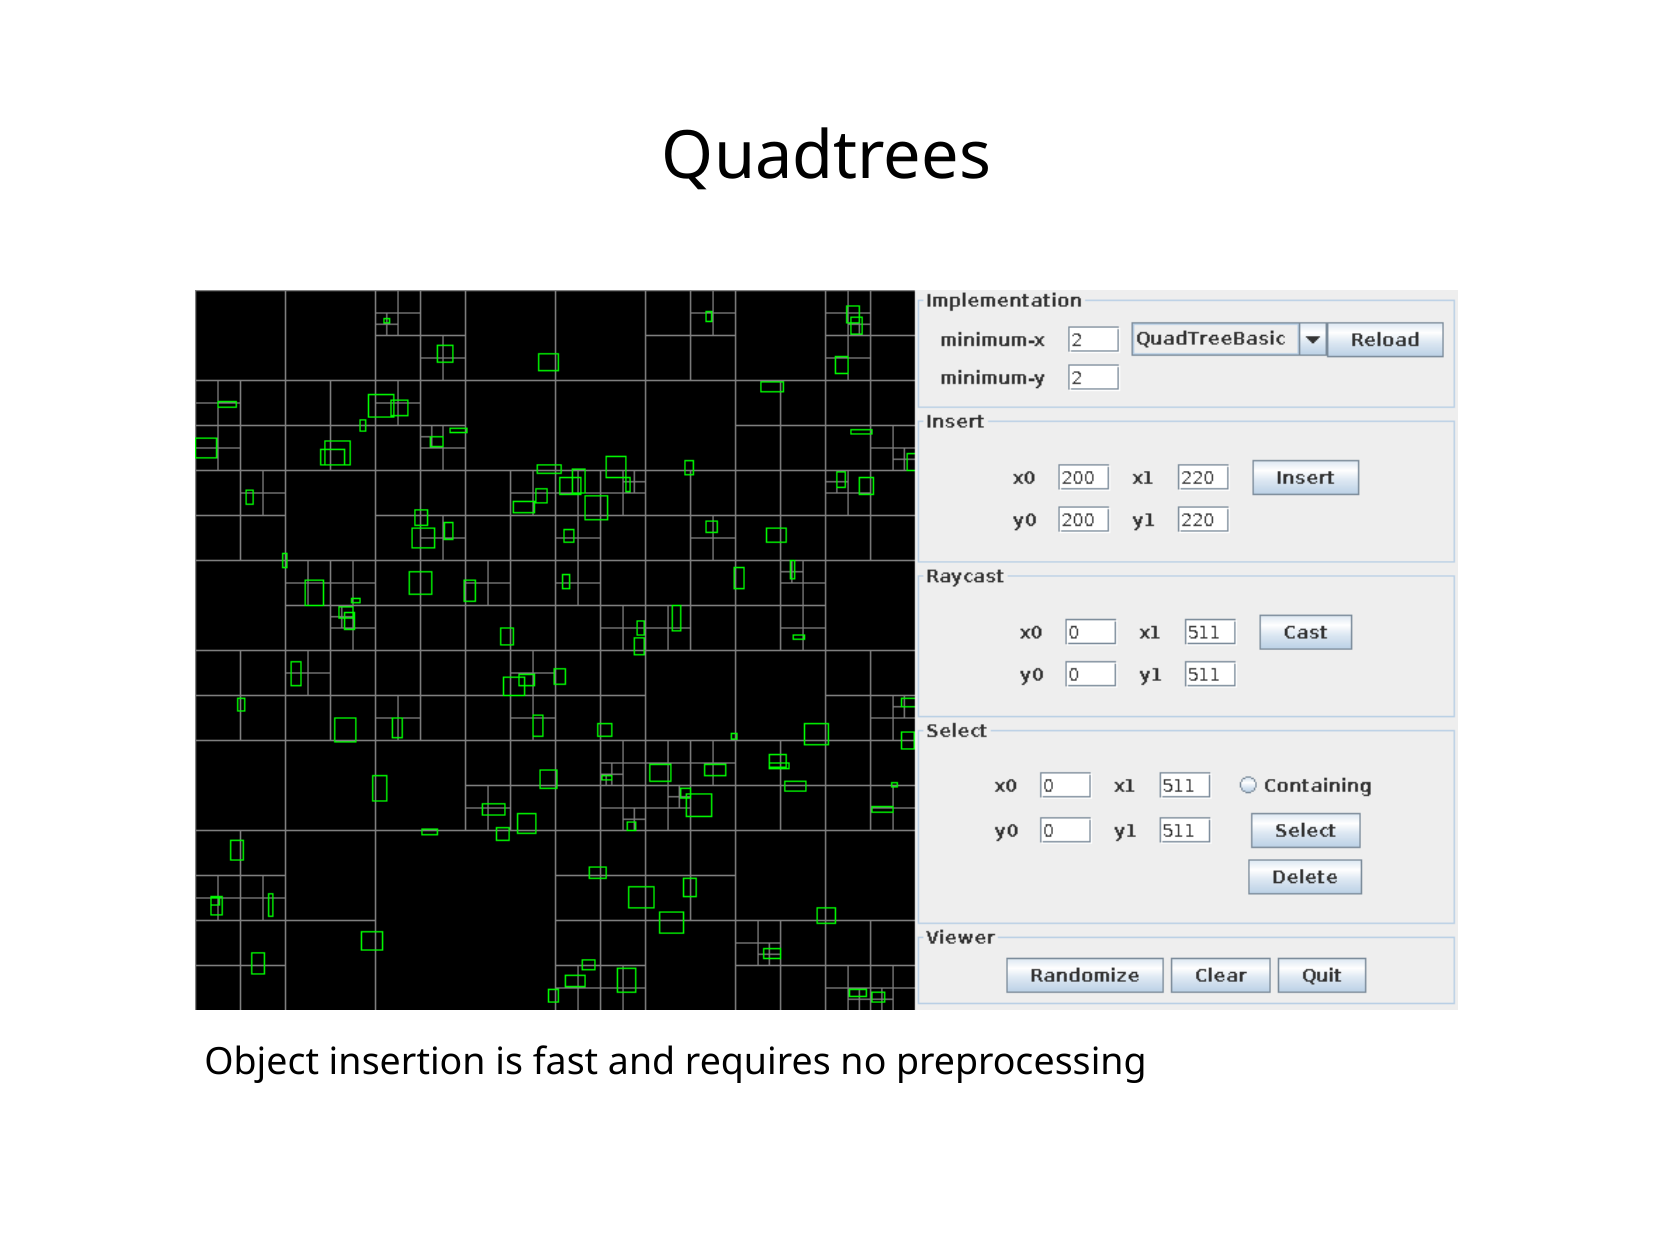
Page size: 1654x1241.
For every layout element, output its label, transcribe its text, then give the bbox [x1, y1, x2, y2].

picture [195, 290, 1458, 1010]
title Quadtrees [82, 49, 1571, 257]
text_box Object insertion is fast and requires no preprocessing [189, 1027, 1123, 1088]
